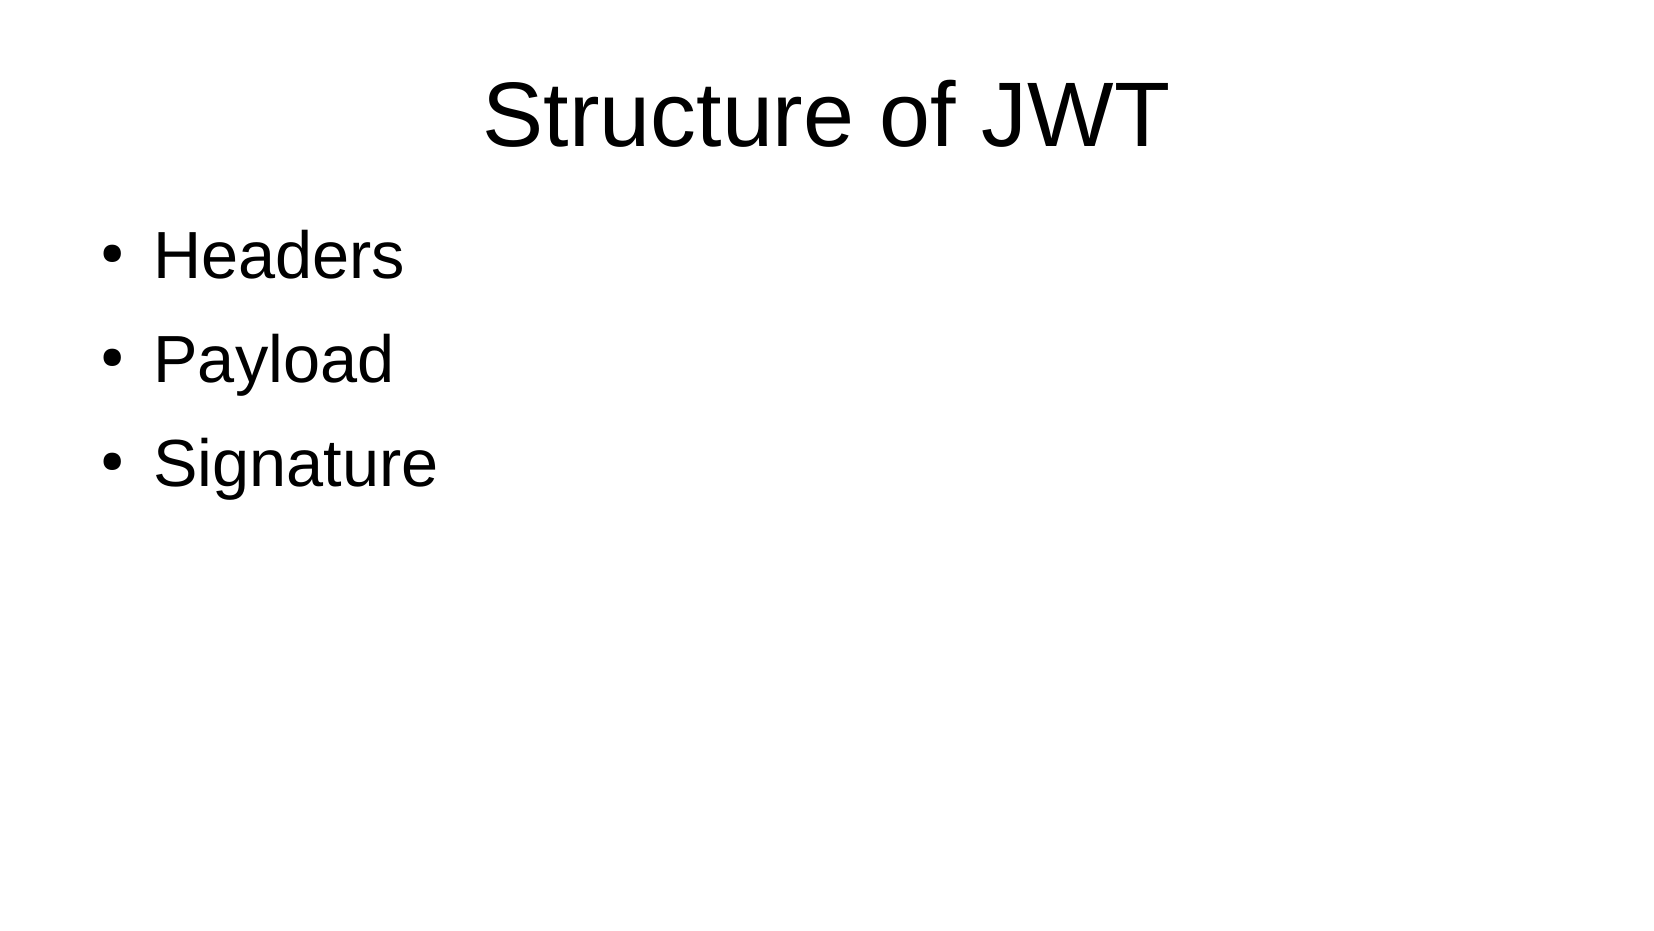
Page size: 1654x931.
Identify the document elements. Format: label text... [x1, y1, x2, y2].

list Headers Payload Signature [82, 217, 1571, 758]
title Structure of JWT [82, 37, 1571, 193]
